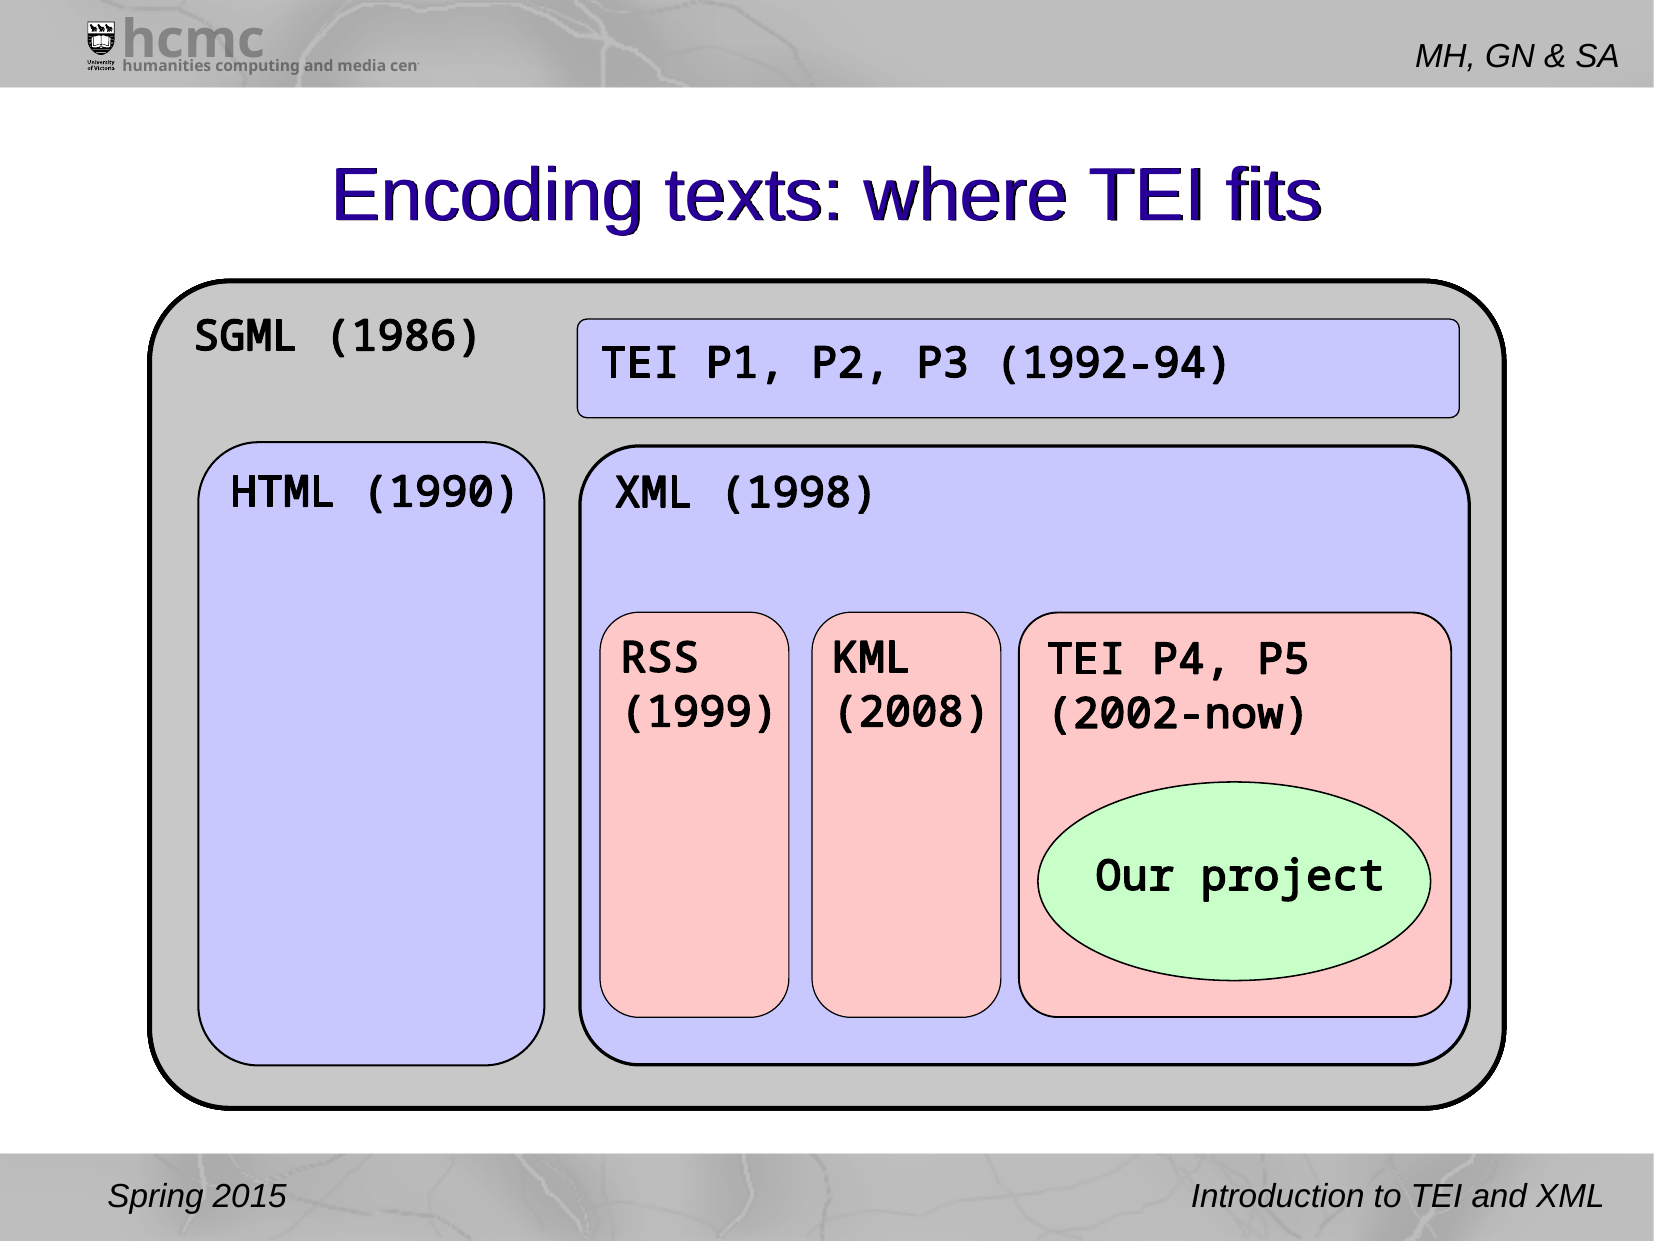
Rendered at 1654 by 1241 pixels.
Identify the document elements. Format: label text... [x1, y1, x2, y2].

picture [0, 0, 1654, 1241]
title Encoding texts: where TEI fits [118, 90, 1536, 298]
